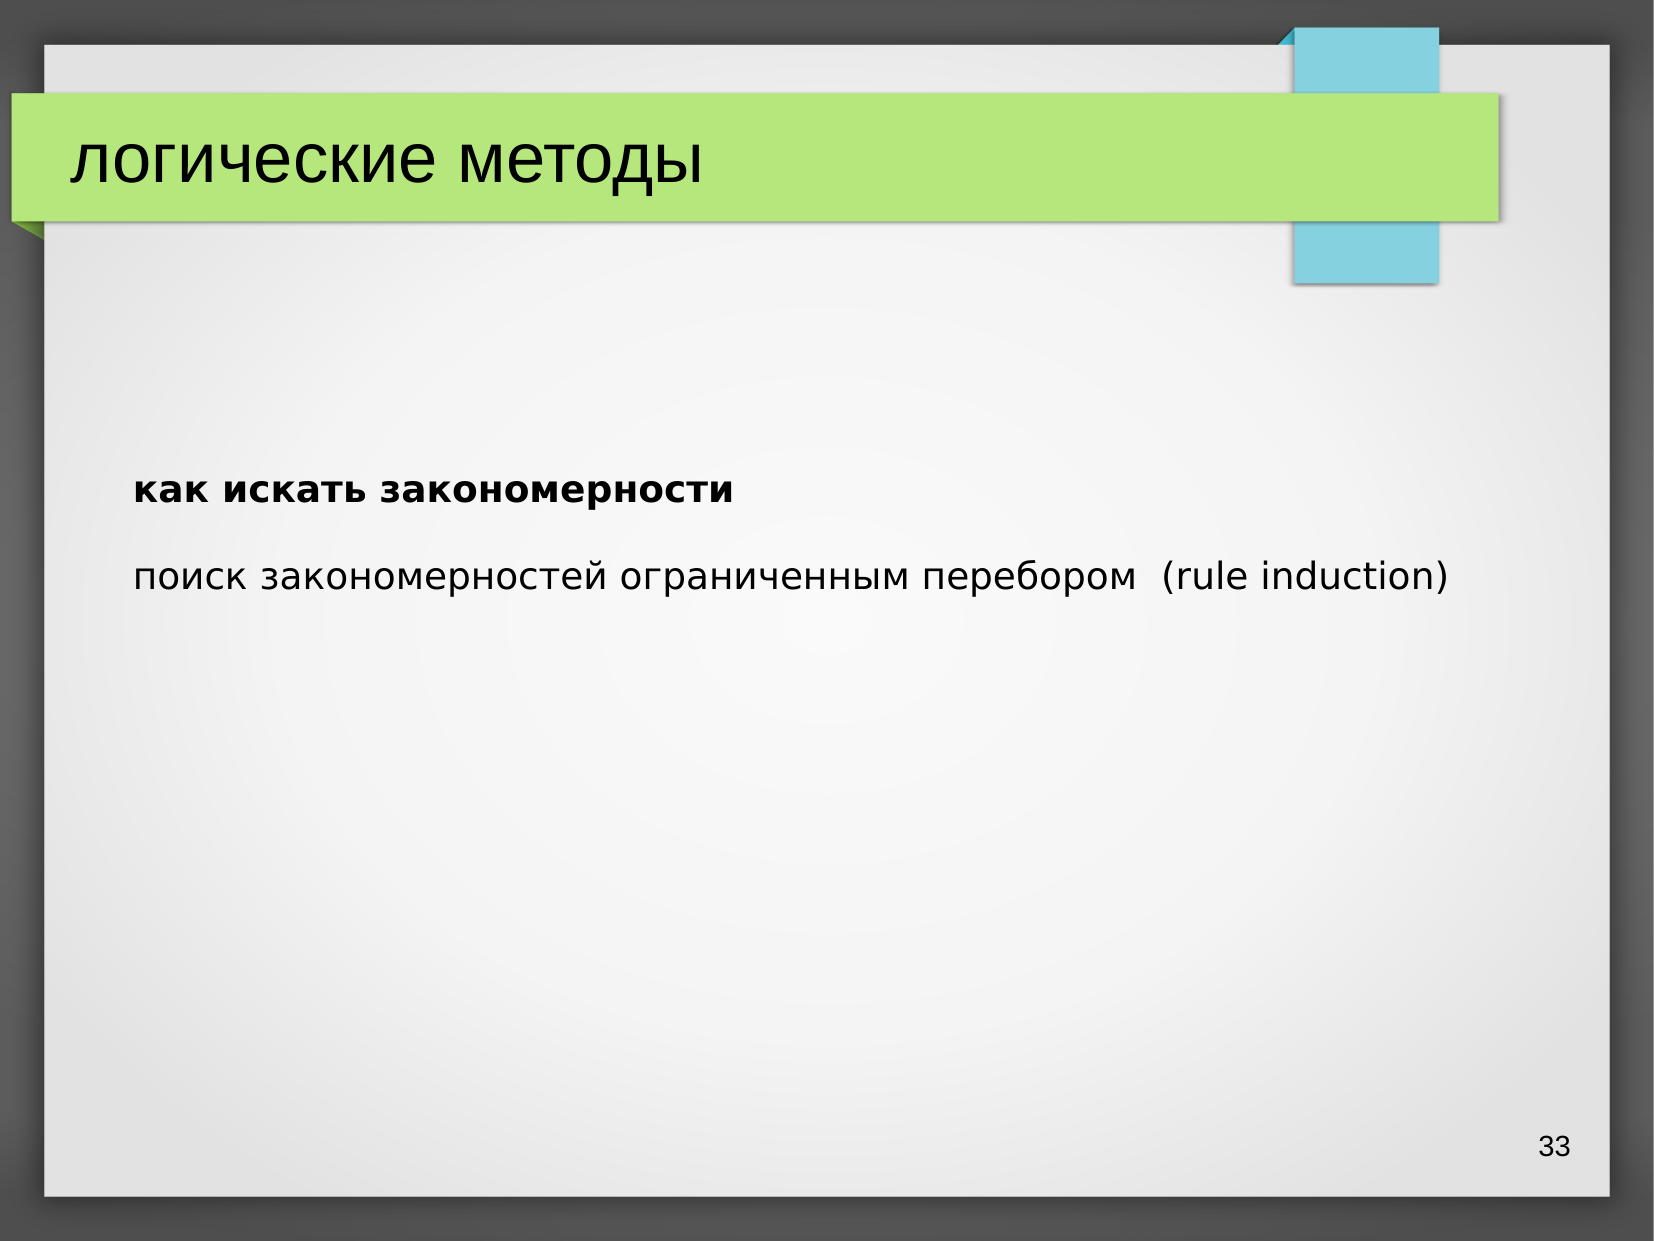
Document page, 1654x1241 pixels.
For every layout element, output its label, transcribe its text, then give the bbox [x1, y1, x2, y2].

text_box как искать закономерности поиск закономерностей ограниченным перебором (rule induction) [118, 460, 1536, 615]
picture [0, 0, 1654, 1241]
title логические методы [70, 118, 1205, 199]
